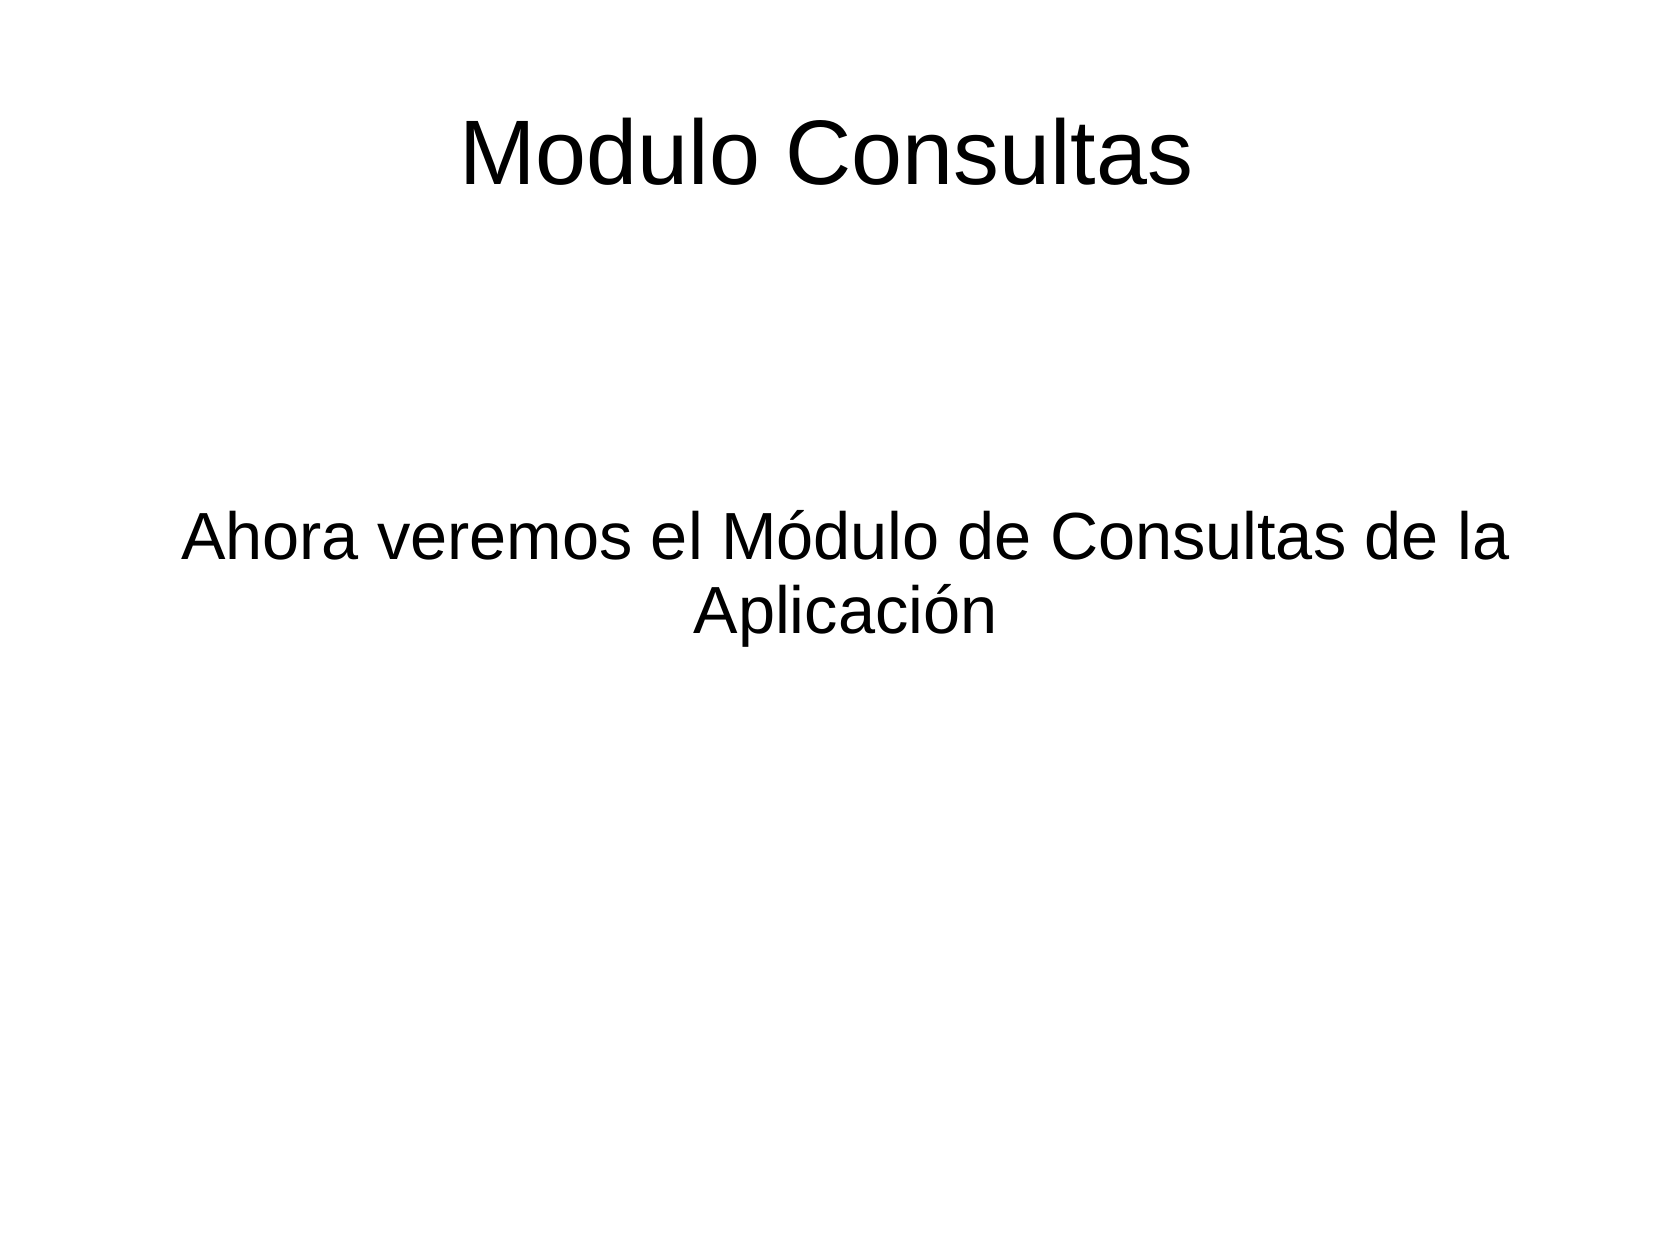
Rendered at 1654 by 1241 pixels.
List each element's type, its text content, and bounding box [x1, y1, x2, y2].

title Modulo Consultas [82, 49, 1571, 257]
list Ahora veremos el Módulo de Consultas de la Aplicación [82, 290, 1538, 1010]
